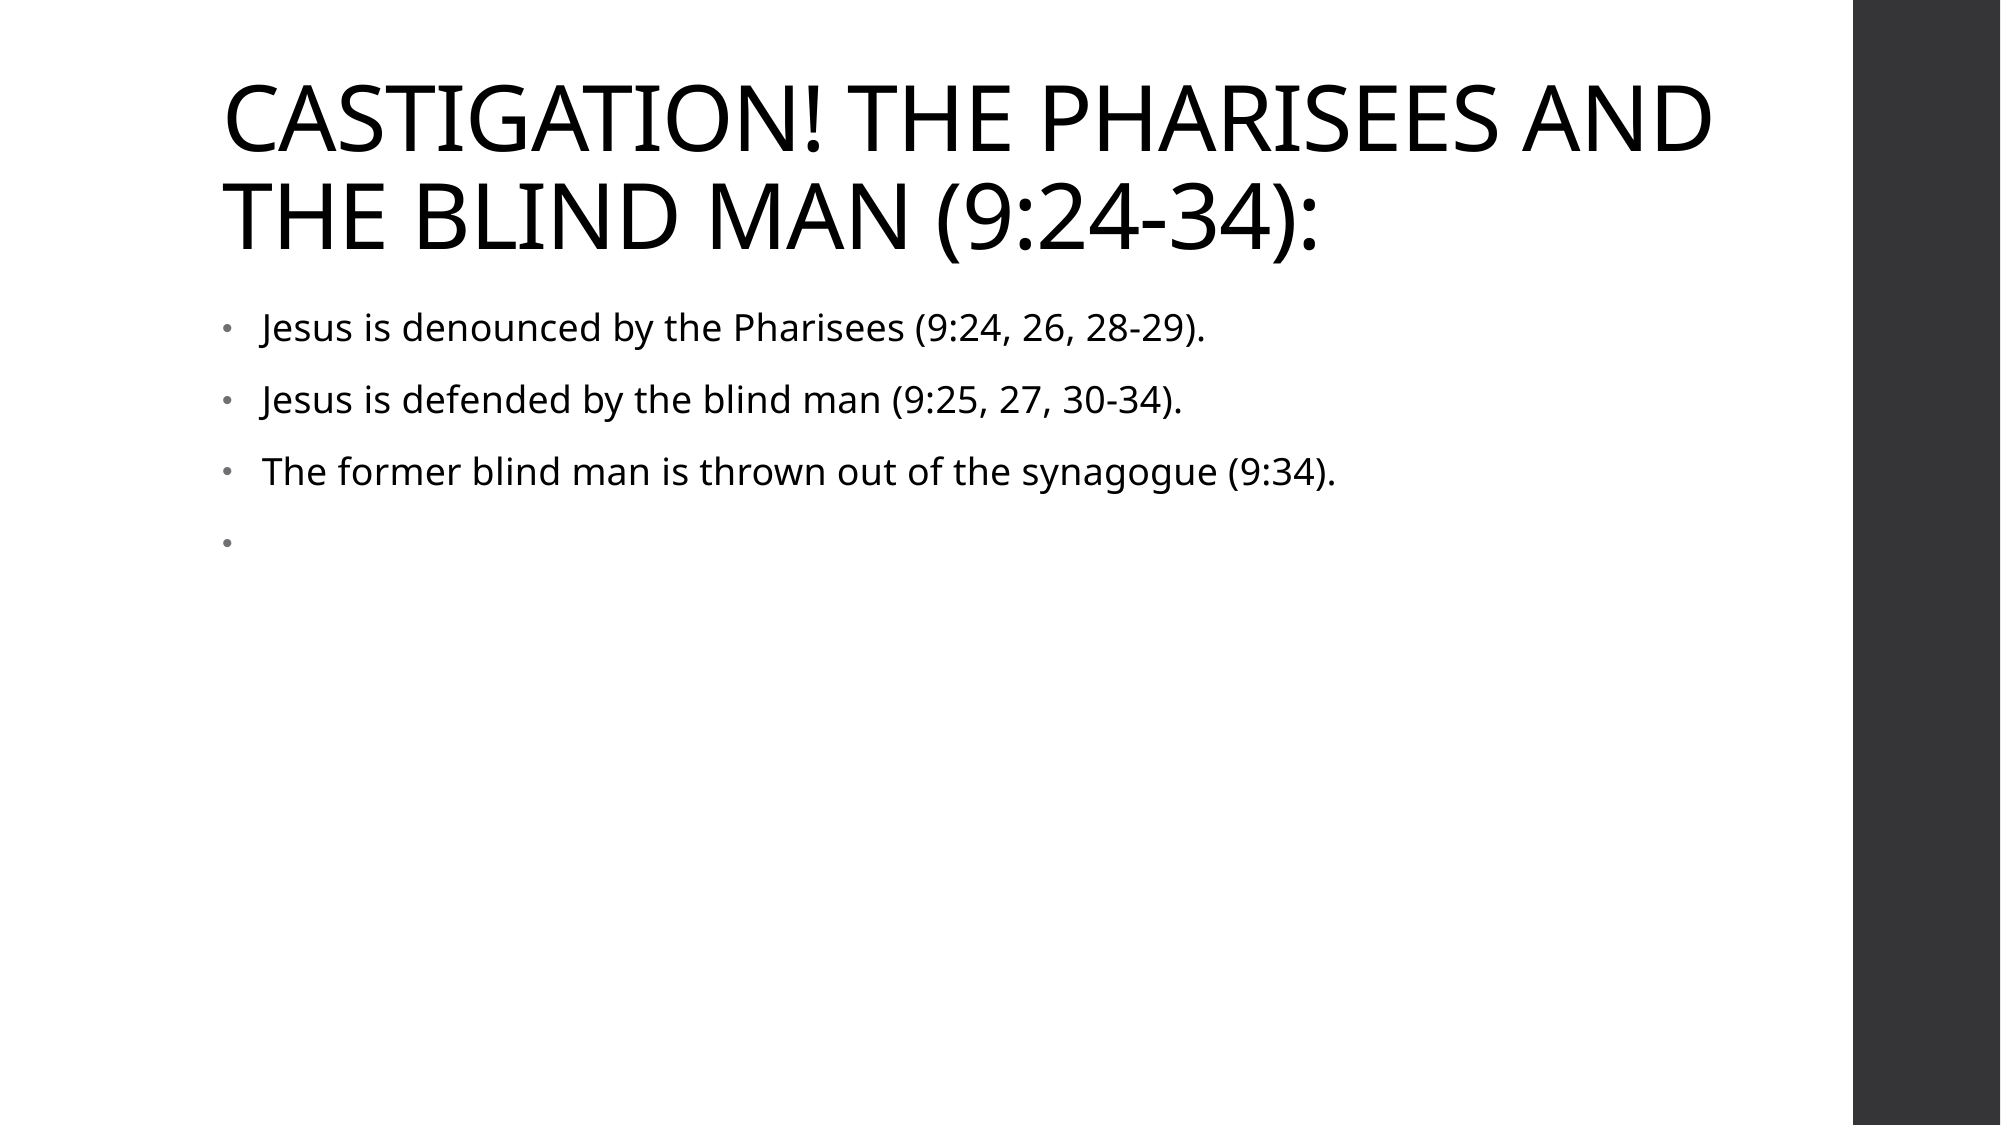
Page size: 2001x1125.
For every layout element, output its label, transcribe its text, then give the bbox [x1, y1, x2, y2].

list Jesus is denounced by the Pharisees (9:24, 26, 28-29). Jesus is defended by the blind man (9:25, 27, 30-34). The former blind man is thrown out of the synagogue (9:34). [206, 299, 1617, 1014]
title CASTIGATION! THE PHARISEES AND THE BLIND MAN (9:24-34): [206, 60, 1797, 278]
